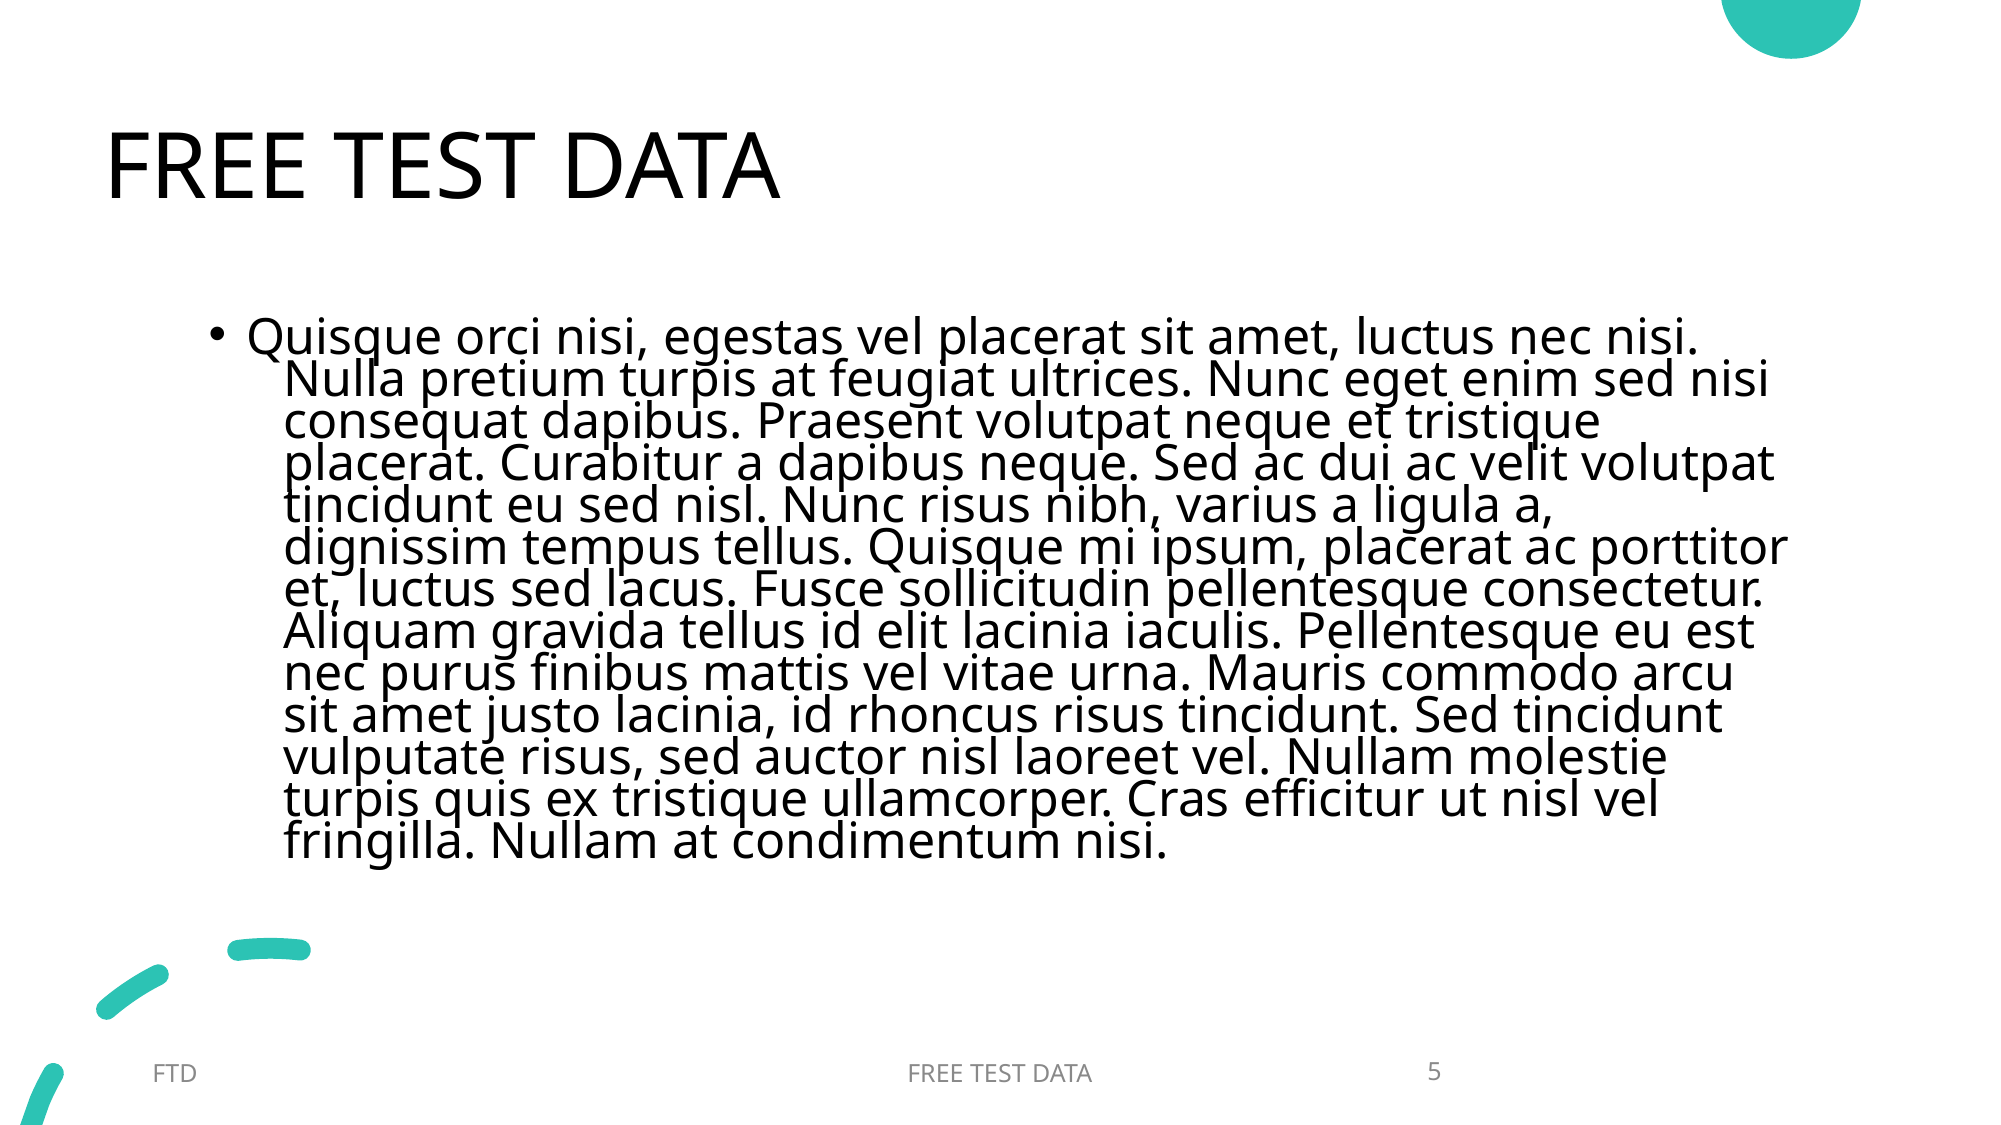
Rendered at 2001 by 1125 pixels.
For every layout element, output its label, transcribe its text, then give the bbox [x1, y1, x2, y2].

title FREE TEST DATA [88, 59, 1814, 278]
text_box FREE TEST DATA [662, 1042, 1338, 1103]
list Quisque orci nisi, egestas vel placerat sit amet, luctus nec nisi. Nulla pretium turpis at feugiat ultrices. Nunc eget enim sed nisi consequat dapibus. Praesent volutpat neque et tristique placerat. Curabitur a dapibus neque. Sed ac dui ac velit volutpat tincidunt eu sed nisl. Nunc risus nibh, varius a ligula a, dignissim tempus tellus. Quisque mi ipsum, placerat ac porttitor et, luctus sed lacus. Fusce sollicitudin pellentesque consectetur. Aliquam gravida tellus id elit lacinia iaculis. Pellentesque eu est nec purus finibus mattis vel vitae urna. Mauris commodo arcu sit amet justo lacinia, id rhoncus risus tincidunt. Sed tincidunt vulputate risus, sed auctor nisl laoreet vel. Nullam molestie turpis quis ex tristique ullamcorper. Cras efficitur ut nisl vel fringilla. Nullam at condimentum nisi. [193, 313, 1807, 947]
text_box 5 [1412, 1042, 1863, 1103]
text_box FTD [137, 1042, 588, 1103]
